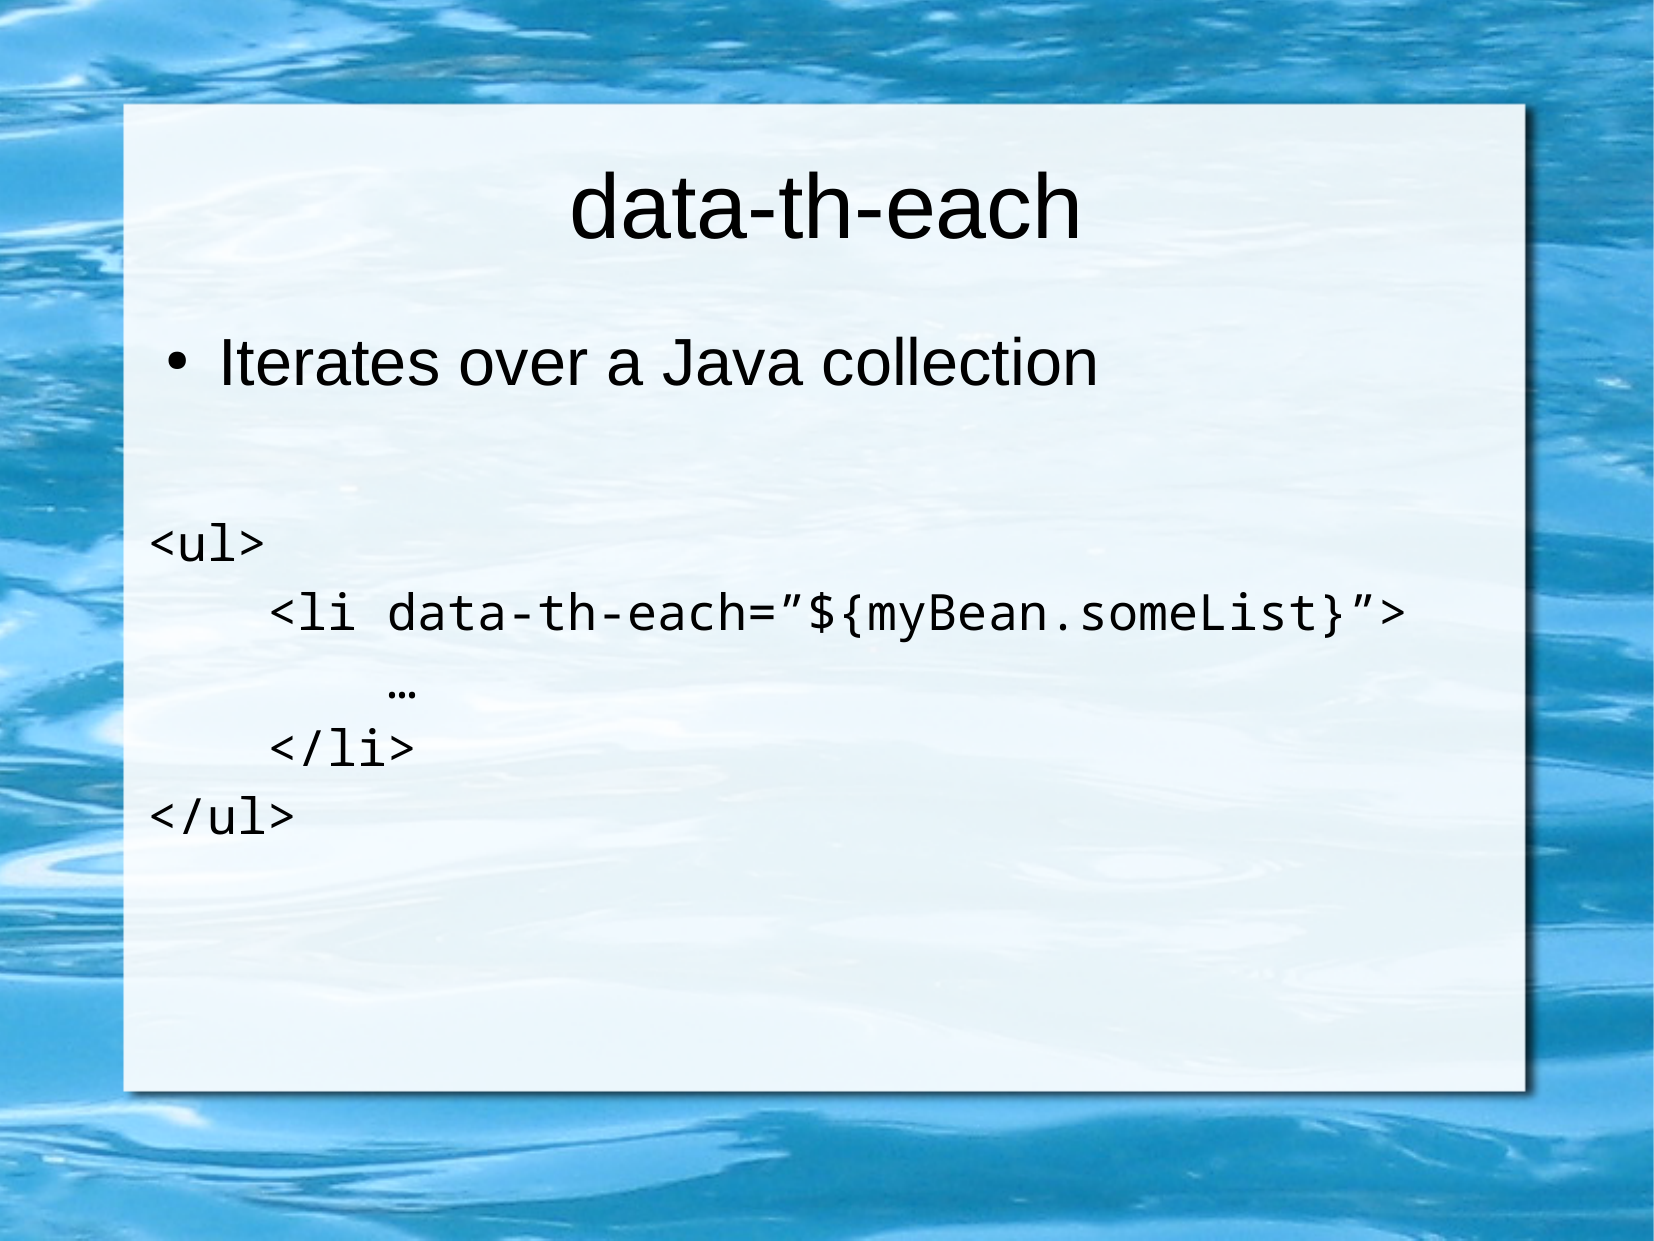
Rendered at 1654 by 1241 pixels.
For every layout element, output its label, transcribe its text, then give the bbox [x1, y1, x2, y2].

title data-th-each [147, 118, 1506, 296]
list Iterates over a Java collection <ul> <li data-th-each=”${myBean.someList}”> … </li> </ul> [147, 324, 1506, 1063]
picture [0, 0, 1654, 1241]
